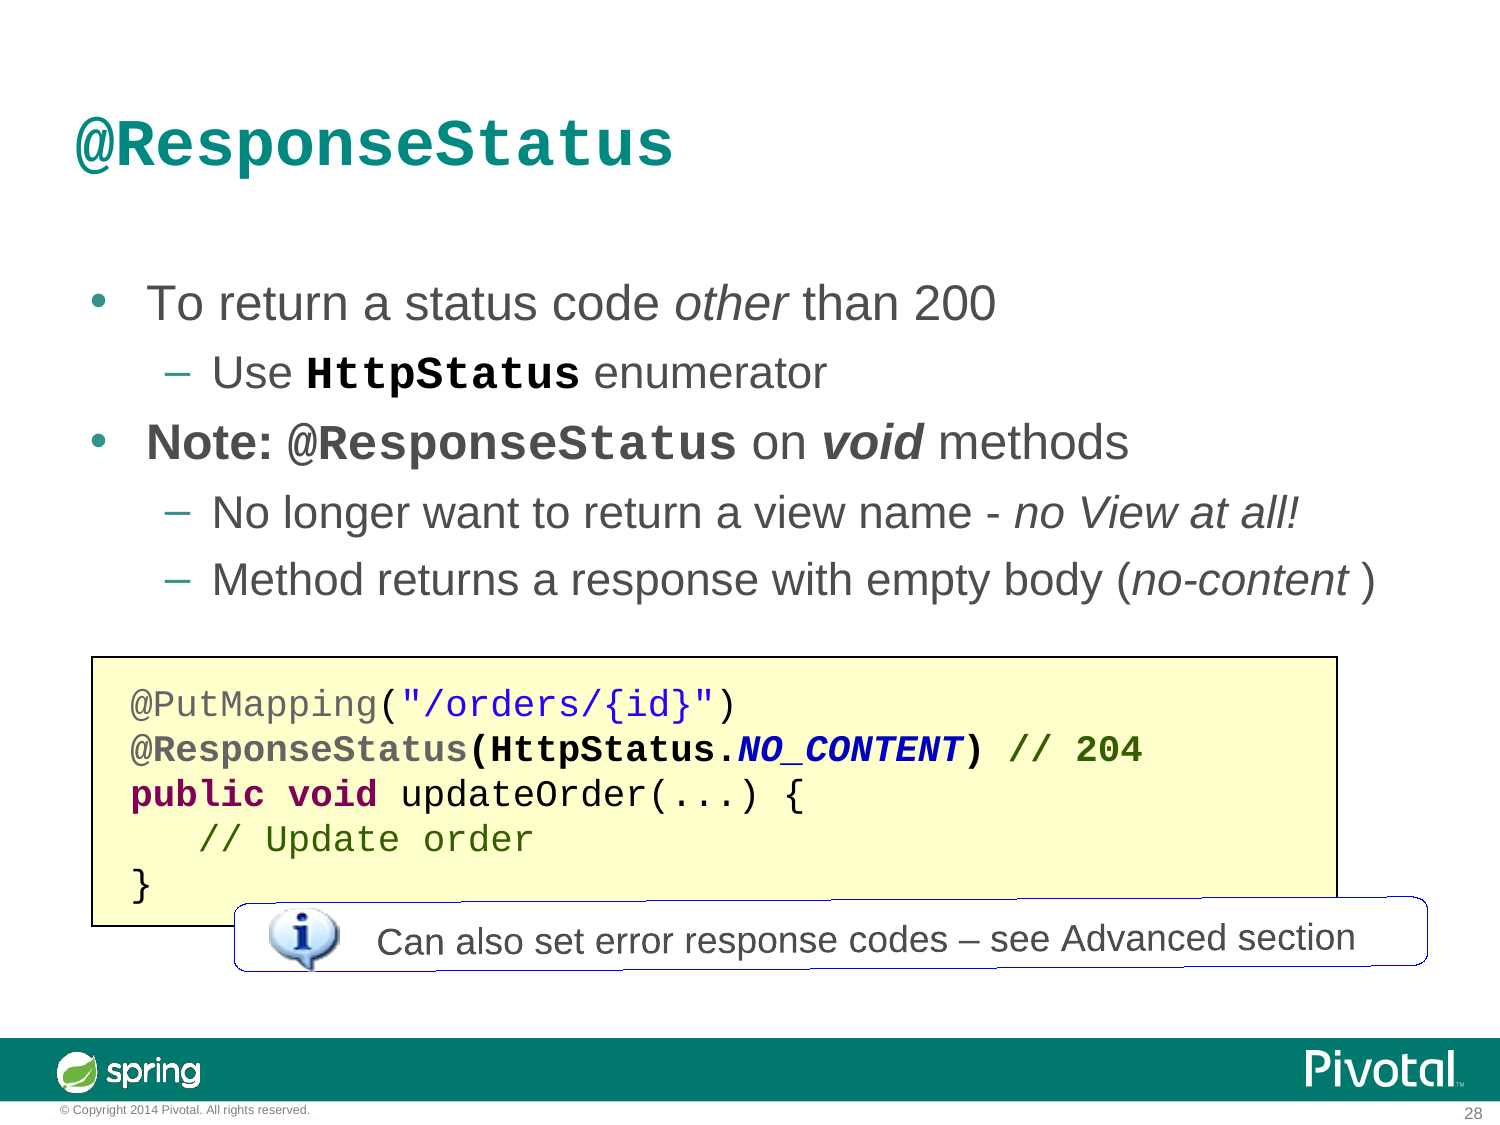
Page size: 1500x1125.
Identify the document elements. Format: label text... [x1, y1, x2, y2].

text_box [234, 896, 1428, 972]
text_box Can also set error response codes – see Advanced section [340, 904, 1415, 965]
picture [1306, 1050, 1464, 1087]
list To return a status code other than 200 Use HttpStatus enumerator Note: @ResponseStatus on void methods No longer want to return a view name - no View at all! Method returns a response with empty body (no-content ) [75, 262, 1426, 1005]
picture [32, 1041, 210, 1103]
title @ResponseStatus [75, 45, 1426, 233]
text_box @PutMapping("/orders/{id}") @ResponseStatus(HttpStatus.NO_CONTENT) // 204 public void updateOrder(...) { // Update order } [92, 656, 1338, 926]
picture [269, 908, 340, 973]
